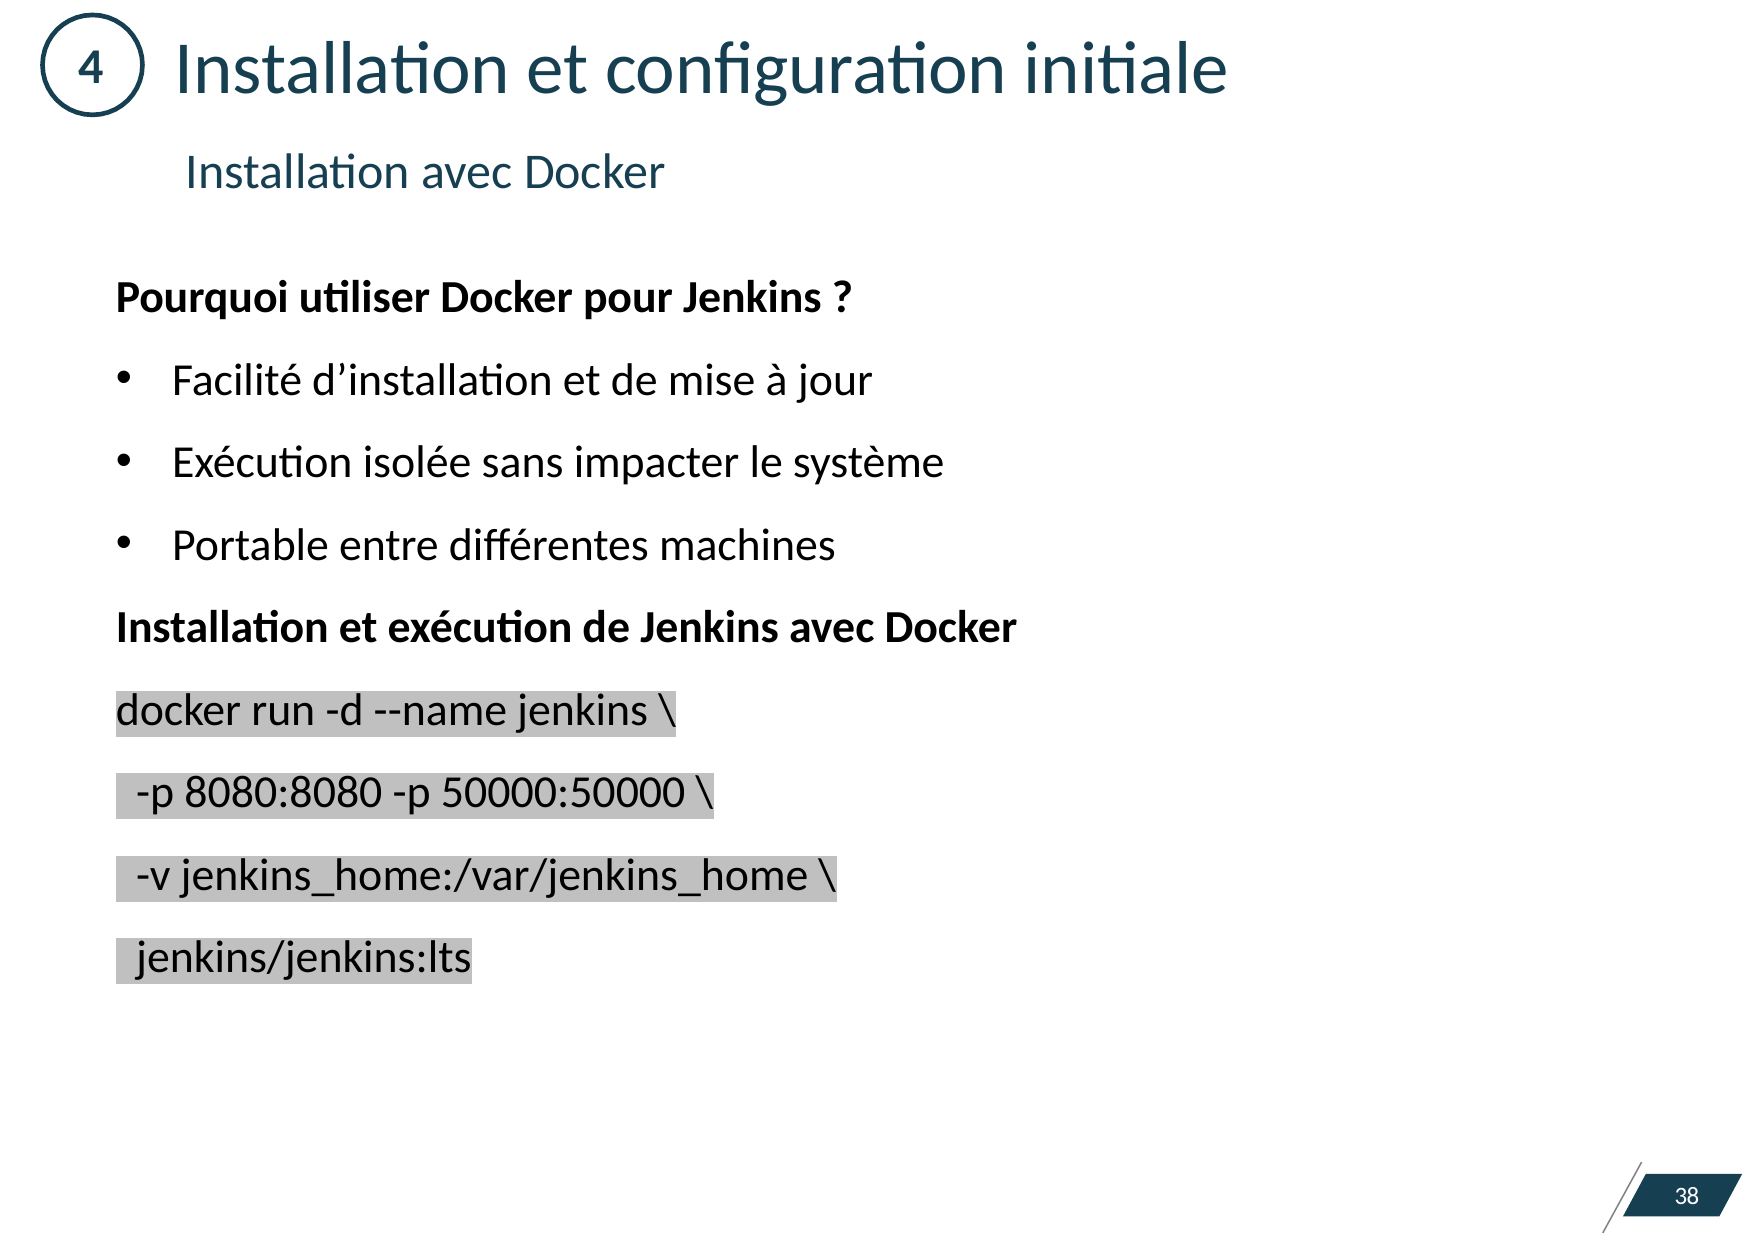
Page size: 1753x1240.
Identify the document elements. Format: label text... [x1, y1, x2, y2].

text_box 4 [76, 31, 109, 94]
text_box Installation avec Docker [170, 131, 1127, 207]
text_box Pourquoi utiliser Docker pour Jenkins ? Facilité d’installation et de mise à jour Exécution isolée sans impacter le système Portable entre différentes machines Installation et exécution de Jenkins avec Docker docker run -d --name jenkins \ -p 8080:8080 -p 50000:50000 \ -v jenkins_home:/var/jenkins_home \ jenkins/jenkins:lts [100, 232, 1727, 1072]
slide_number <number> [1661, 1177, 1718, 1240]
title Installation et configuration initiale [172, 16, 1580, 226]
